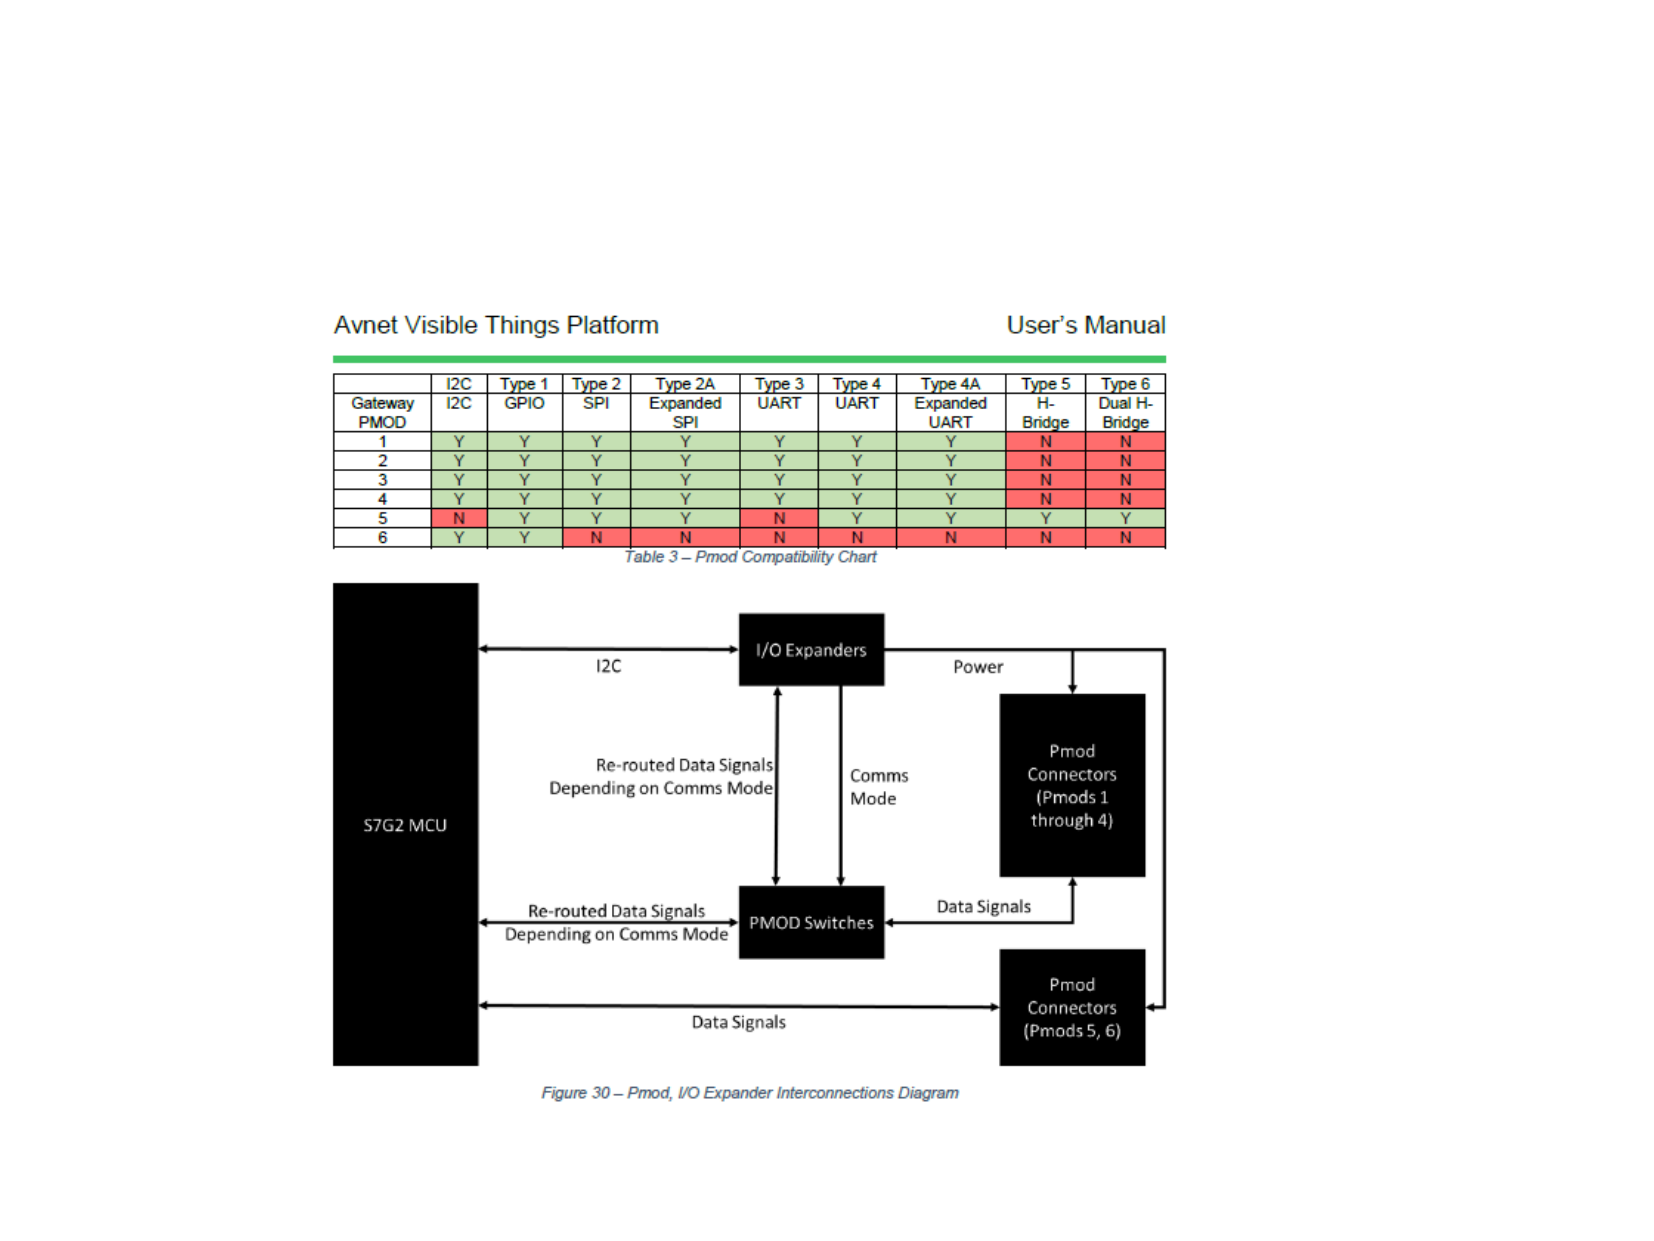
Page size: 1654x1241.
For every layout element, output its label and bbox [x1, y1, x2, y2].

picture [210, 257, 1291, 1216]
